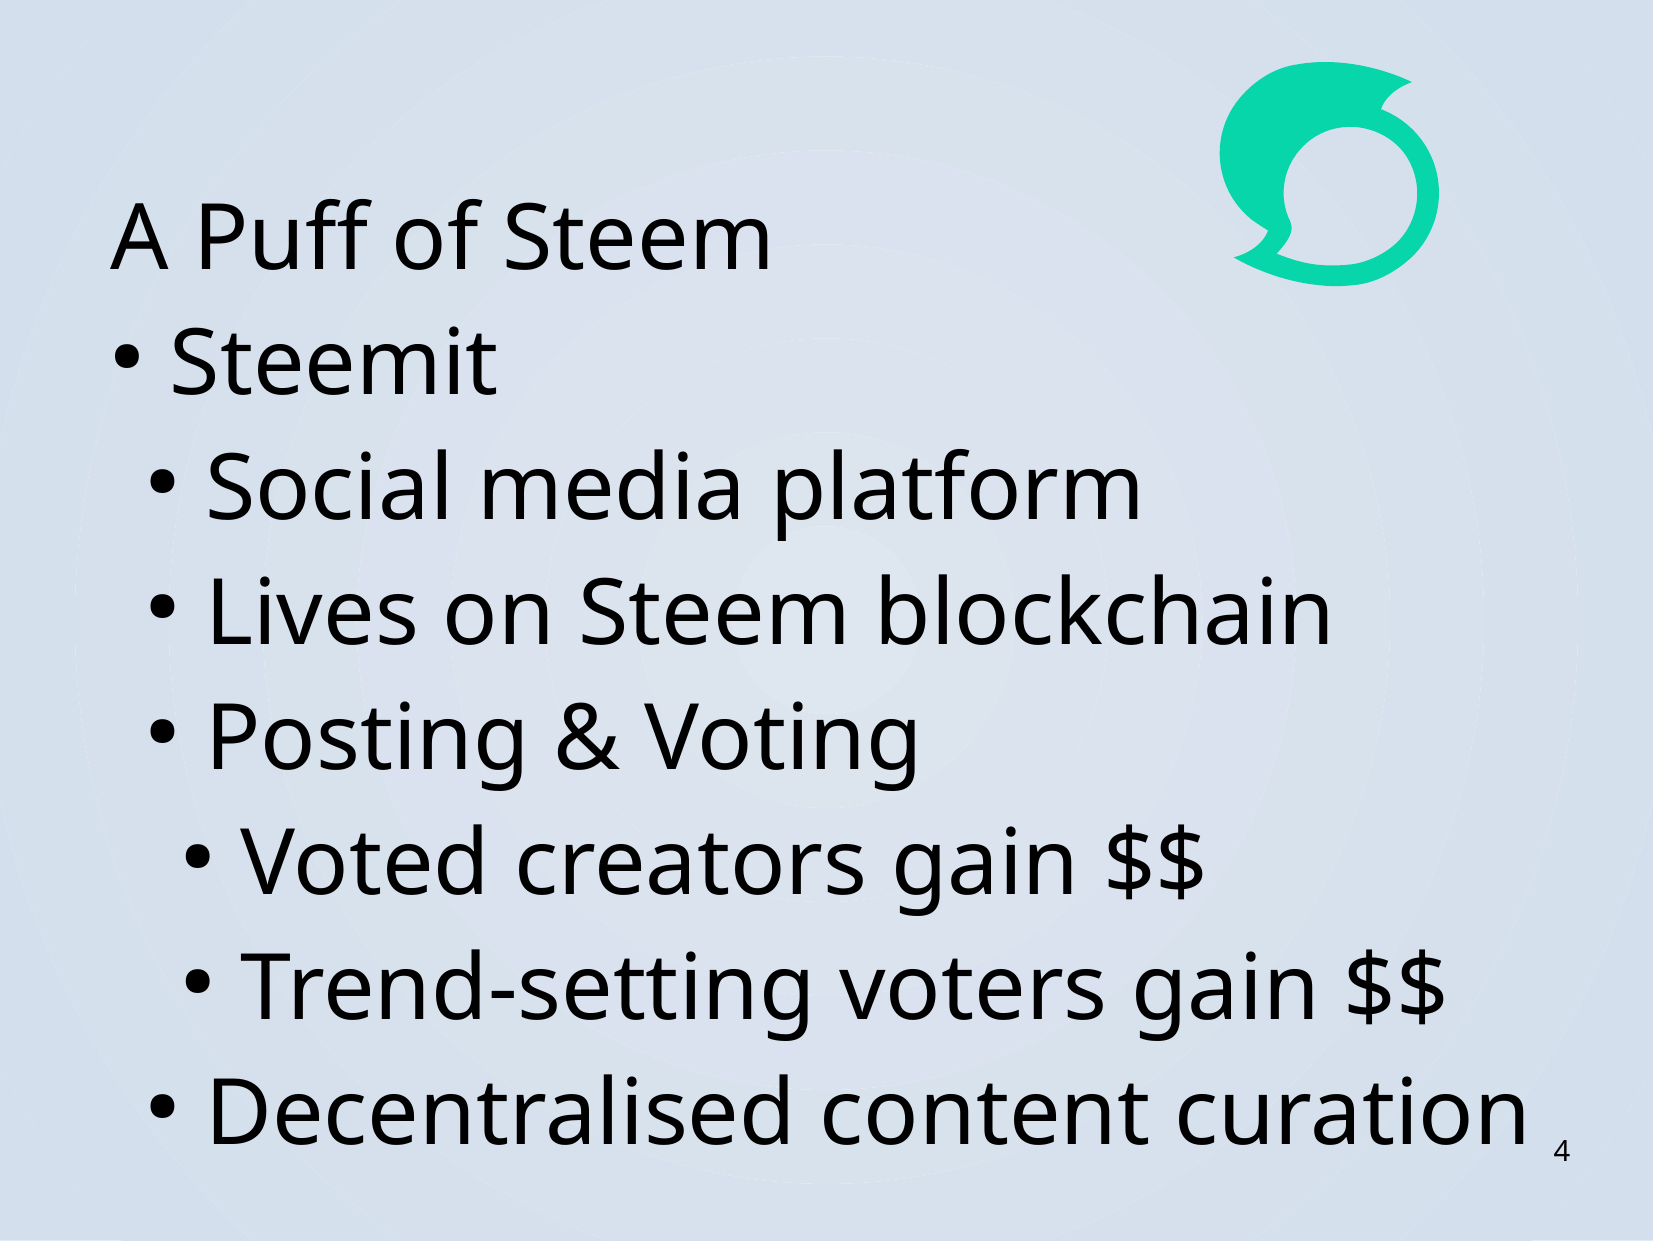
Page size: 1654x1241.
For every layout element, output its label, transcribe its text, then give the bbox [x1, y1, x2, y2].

picture [1212, 59, 1457, 290]
text_box A Puff of Steem Steemit Social media platform Lives on Steem blockchain Posting & Voting Voted creators gain $$ Trend-setting voters gain $$ Decentralised content curation [95, 164, 1556, 1143]
